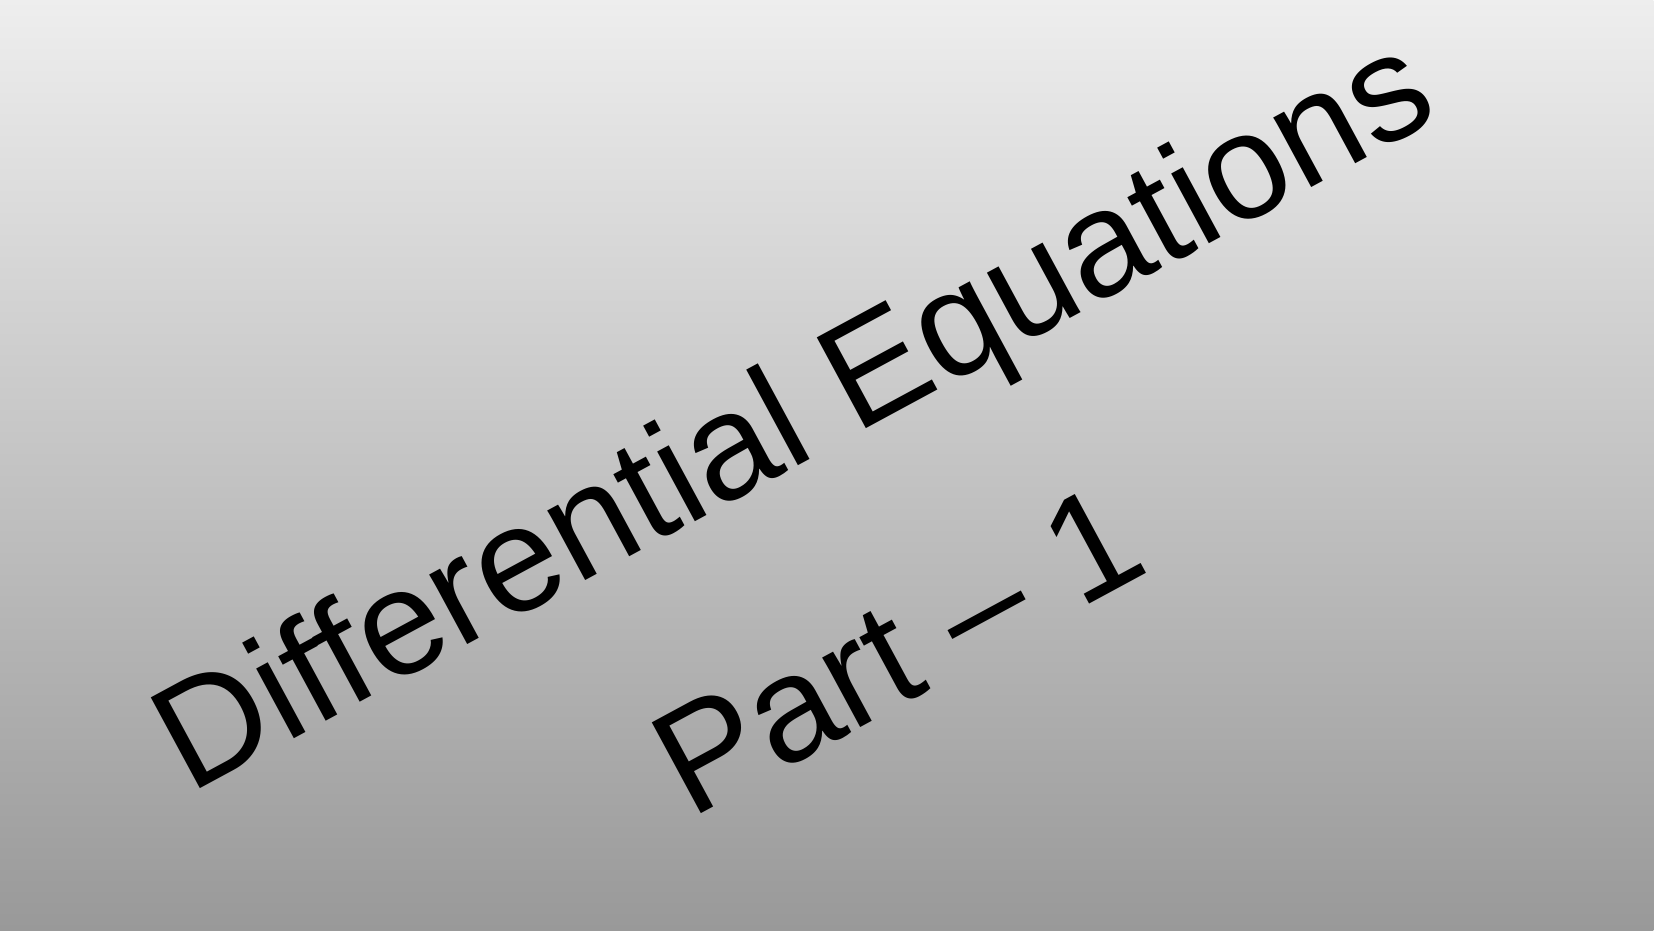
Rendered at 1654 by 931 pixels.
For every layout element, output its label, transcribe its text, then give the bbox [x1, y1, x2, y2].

title Differential Equations Part – 1 [39, 0, 1654, 931]
